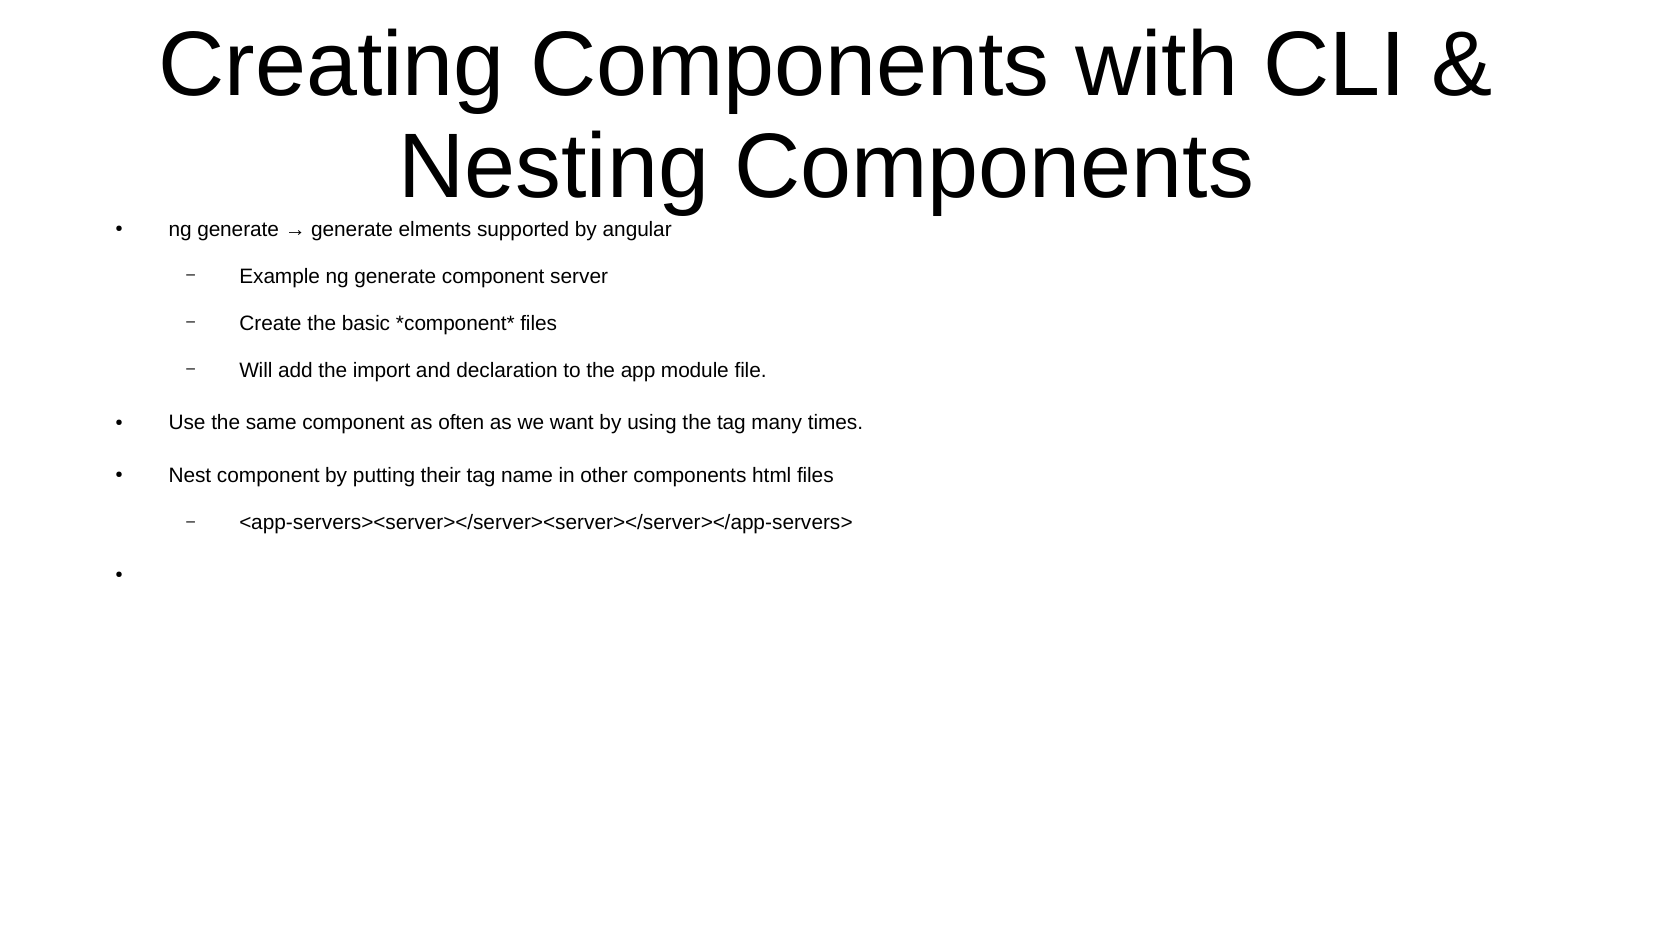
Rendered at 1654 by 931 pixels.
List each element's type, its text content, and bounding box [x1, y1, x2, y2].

title Creating Components with CLI & Nesting Components [82, 12, 1571, 218]
list ng generate → generate elments supported by angular Example ng generate component server Create the basic *component* files Will add the import and declaration to the app module file. Use the same component as often as we want by using the tag many times. Nest component by putting their tag name in other components html files <app-servers><server></server><server></server></app-servers> [97, 217, 1591, 901]
